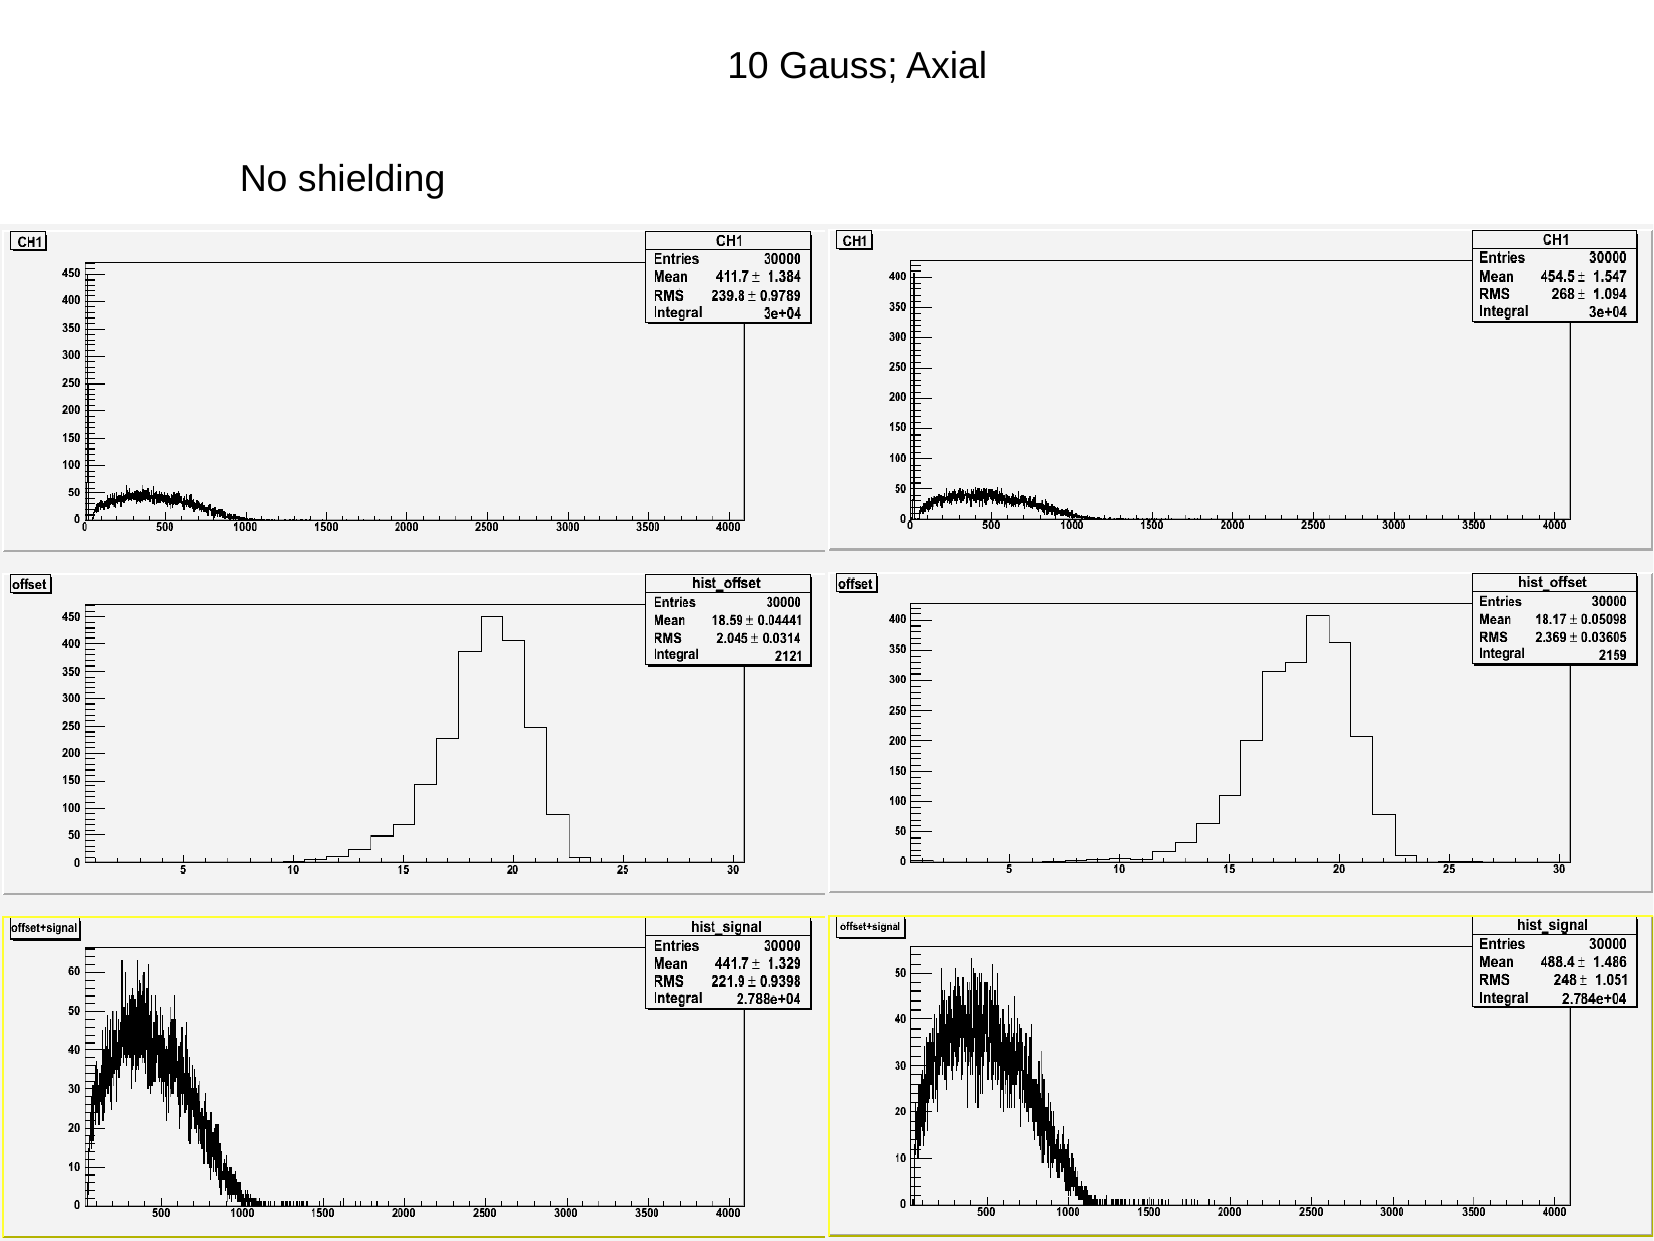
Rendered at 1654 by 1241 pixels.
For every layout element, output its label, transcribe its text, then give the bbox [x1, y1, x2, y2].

picture [0, 224, 1654, 1241]
text_box 10 Gauss; Axial [712, 37, 1051, 95]
text_box No shielding [225, 150, 563, 207]
